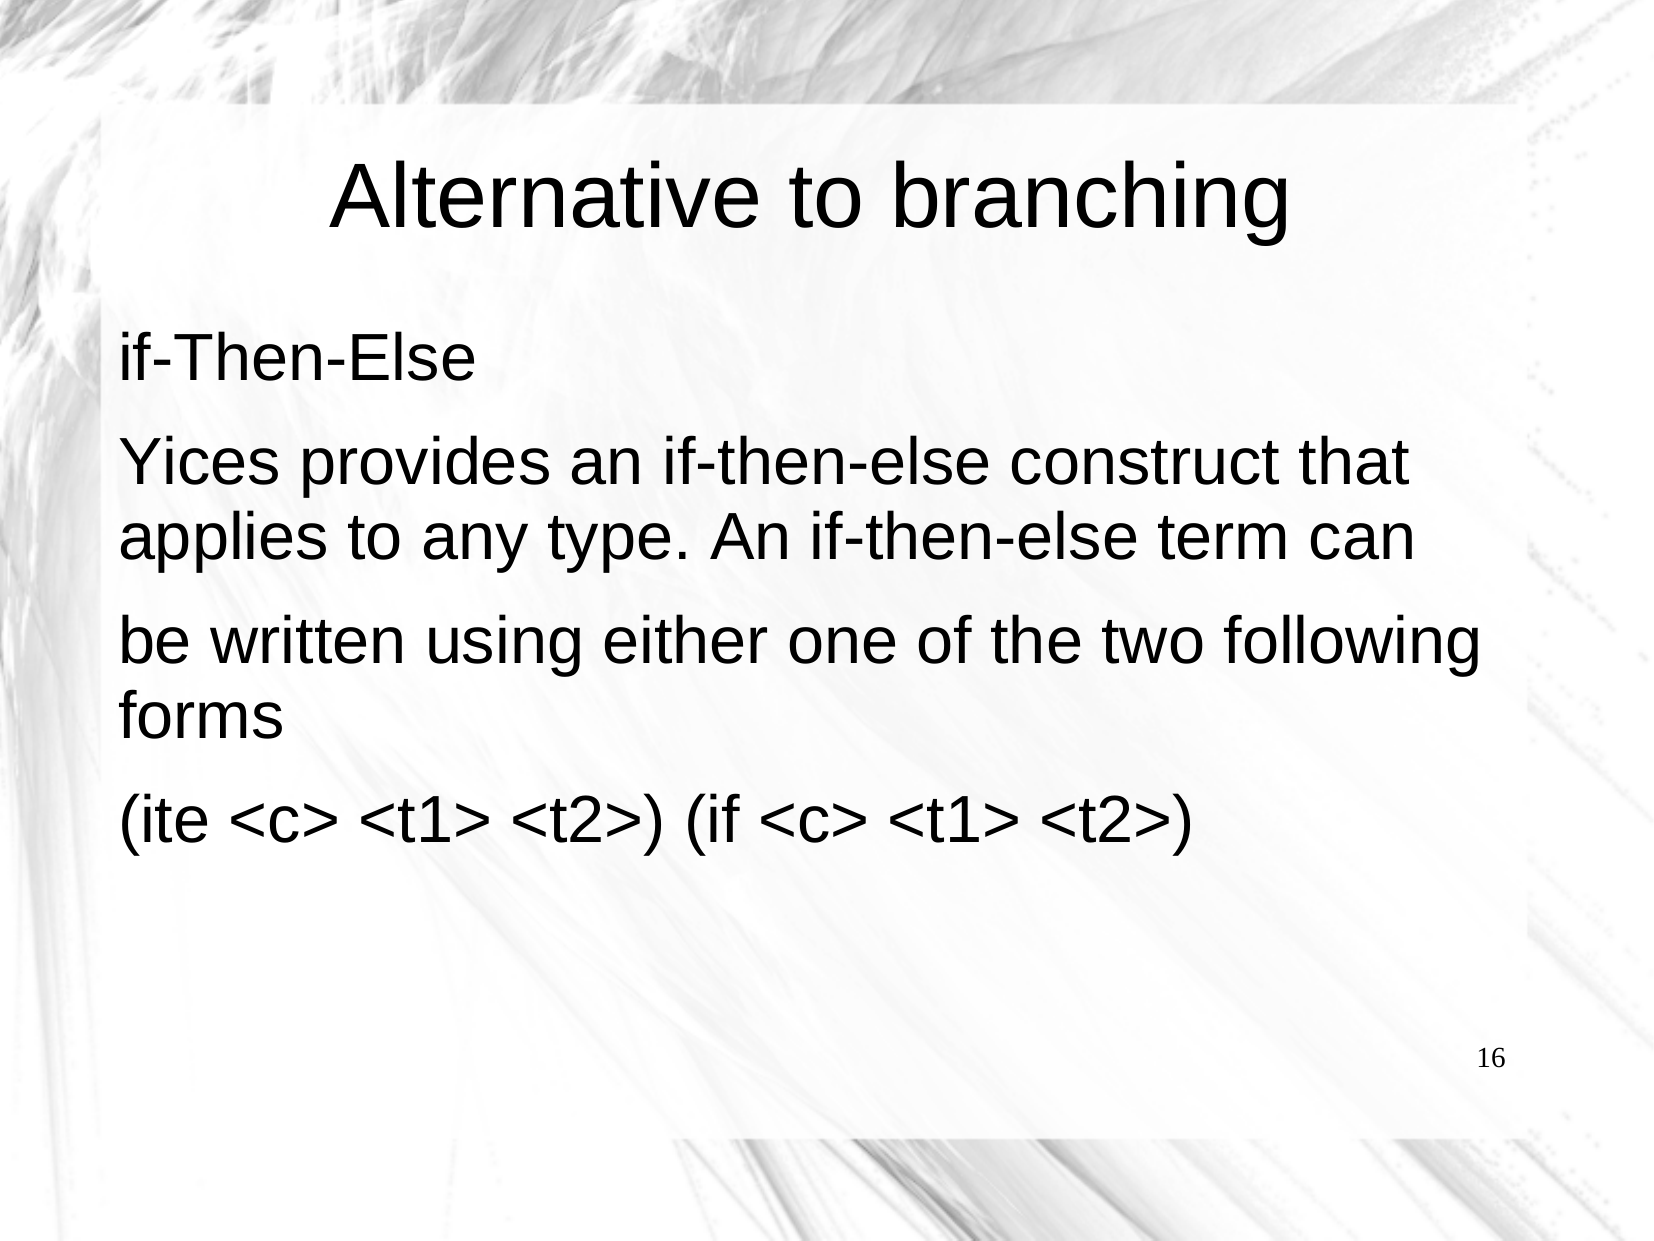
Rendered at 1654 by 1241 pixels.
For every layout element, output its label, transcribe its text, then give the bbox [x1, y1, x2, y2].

title Alternative to branching [118, 112, 1506, 281]
picture [0, 0, 1654, 1241]
list if-Then-Else Yices provides an if-then-else construct that applies to any type. An if-then-else term can be written using either one of the two following forms (ite <c> <t1> <t2>) (if <c> <t1> <t2>) [118, 319, 1571, 1039]
